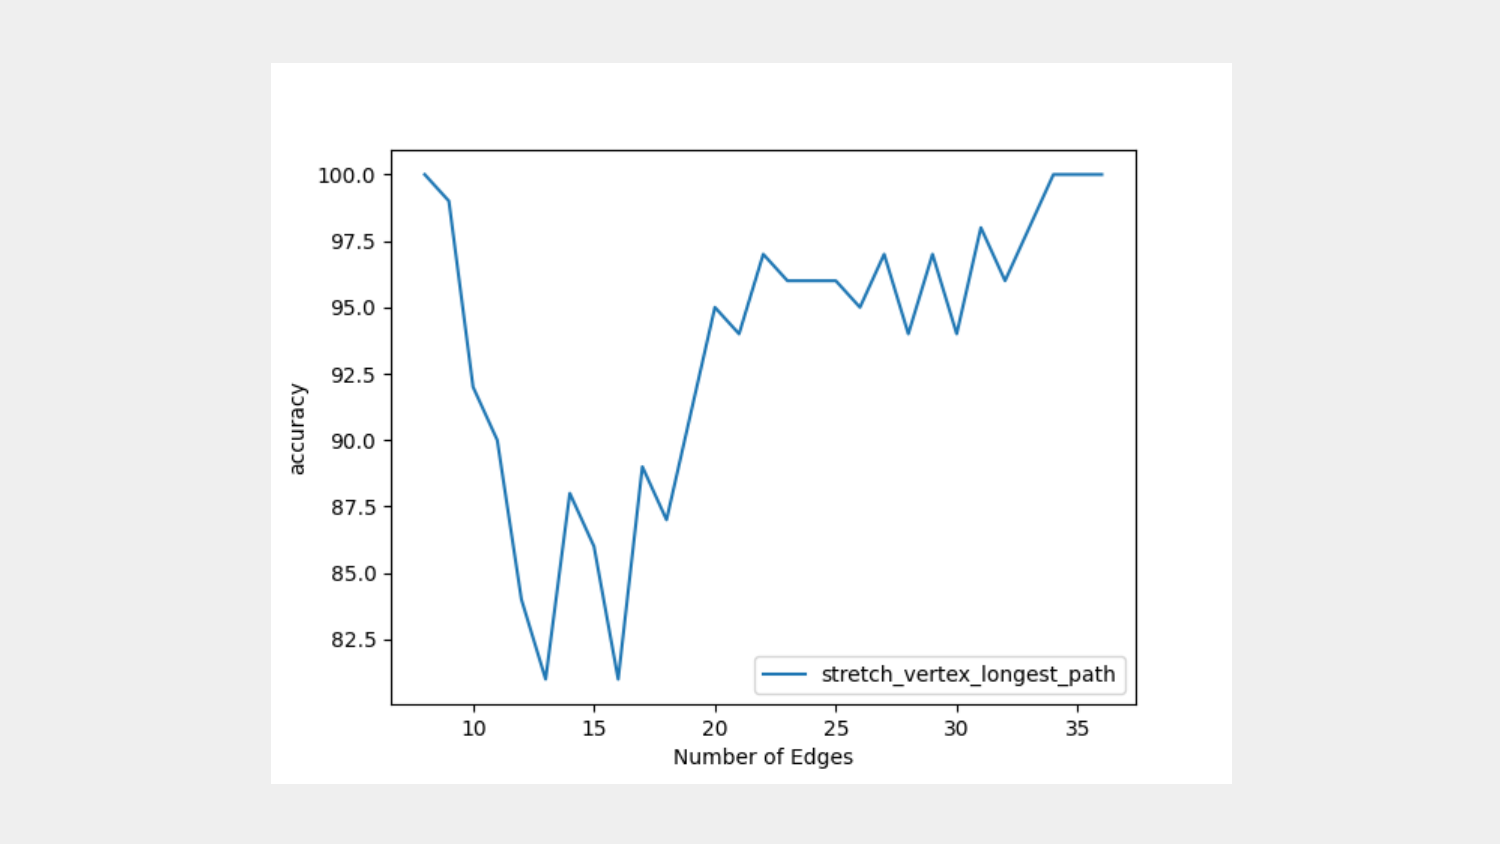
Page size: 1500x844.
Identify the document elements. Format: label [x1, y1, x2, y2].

picture [271, 63, 1232, 784]
